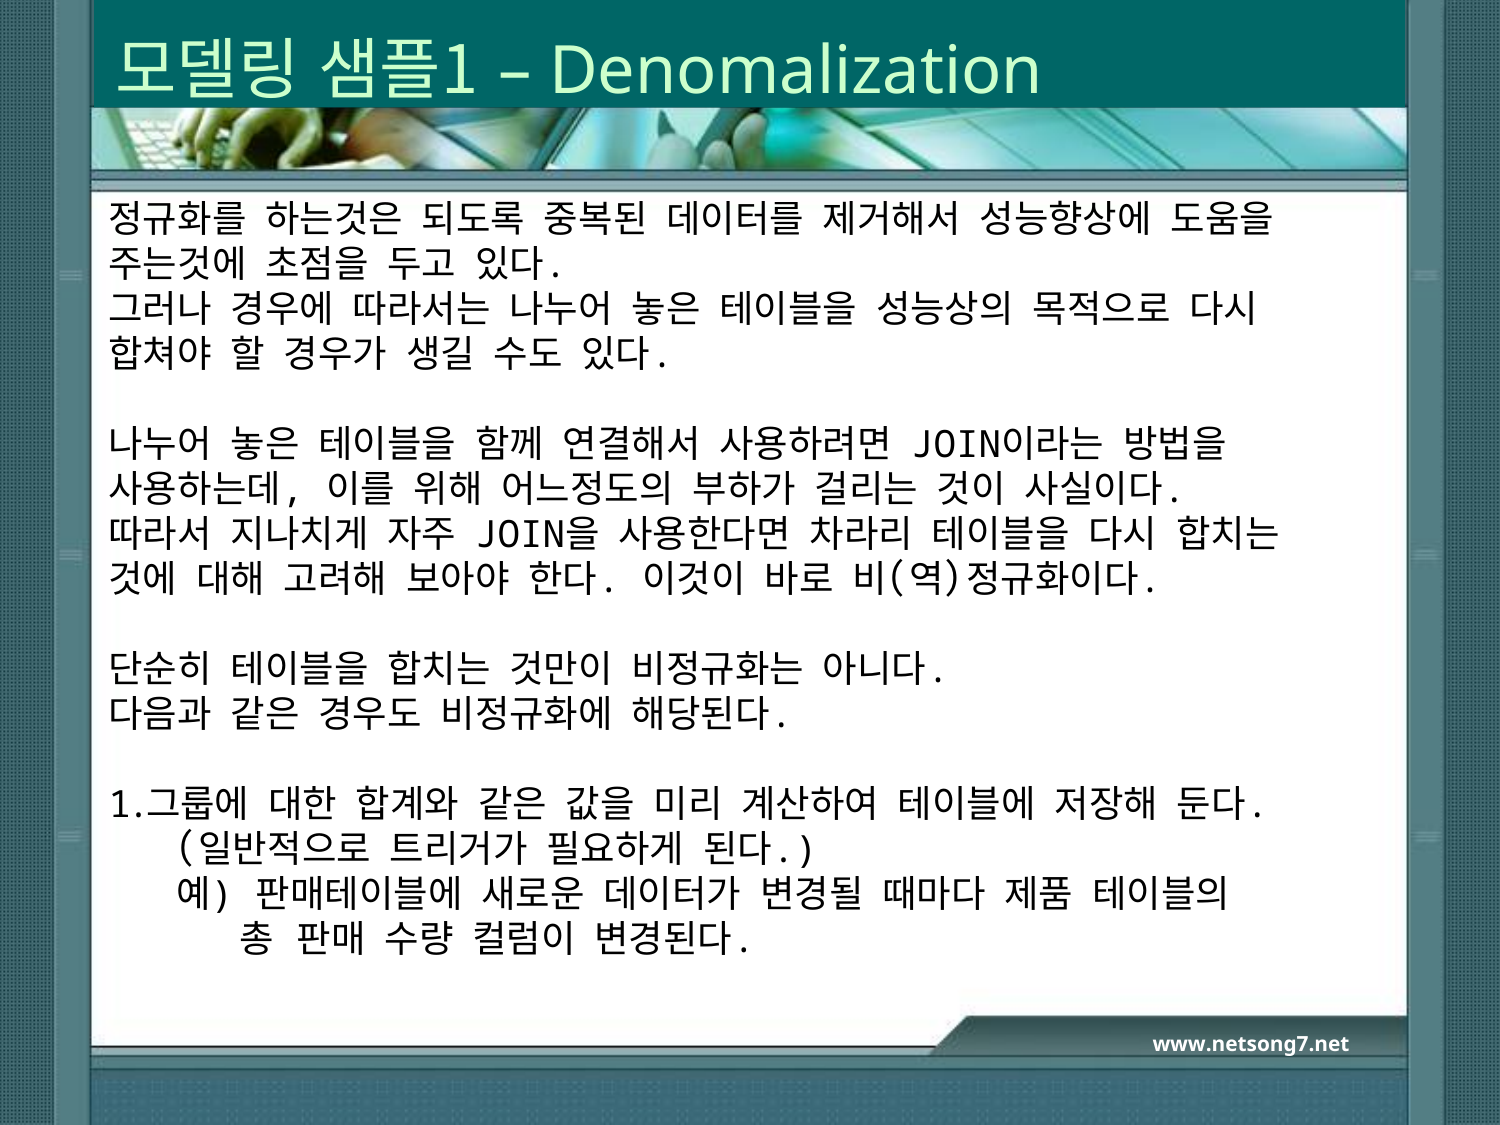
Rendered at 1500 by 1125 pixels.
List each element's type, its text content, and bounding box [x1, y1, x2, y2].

text_box www.netsong7.net [986, 1023, 1365, 1062]
text_box 정규화를 하는것은 되도록 중복된 데이터를 제거해서 성능향상에 도움을 주는것에 초점을 두고 있다. 그러나 경우에 따라서는 나누어 놓은 테이블을 성능상의 목적으로 다시 합쳐야 할 경우가 생길 수도 있다. 나누어 놓은 테이블을 함께 연결해서 사용하려면 JOIN이라는 방법을 사용하는데, 이를 위해 어느정도의 부하가 걸리는 것이 사실이다. 따라서 지나치게 자주 JOIN을 사용한다면 차라리 테이블을 다시 합치는 것에 대해 고려해 보아야 한다. 이것이 바로 비(역)정규화이다. 단순히 테이블을 합치는 것만이 비정규화는 아니다. 다음과 같은 경우도 비정규화에 해당된다. 그룹에 대한 합계와 같은 값을 미리 계산하여 테이블에 저장해 둔다. (일반적으로 트리거가 필요하게 된다.) 예) 판매테이블에 새로운 데이터가 변경될 때마다 제품 테이블의 총 판매 수량 컬럼이 변경된다. [93, 186, 1383, 968]
title 모델링 샘플1 – Denomalization [100, 19, 1400, 102]
picture [0, 0, 1500, 1125]
